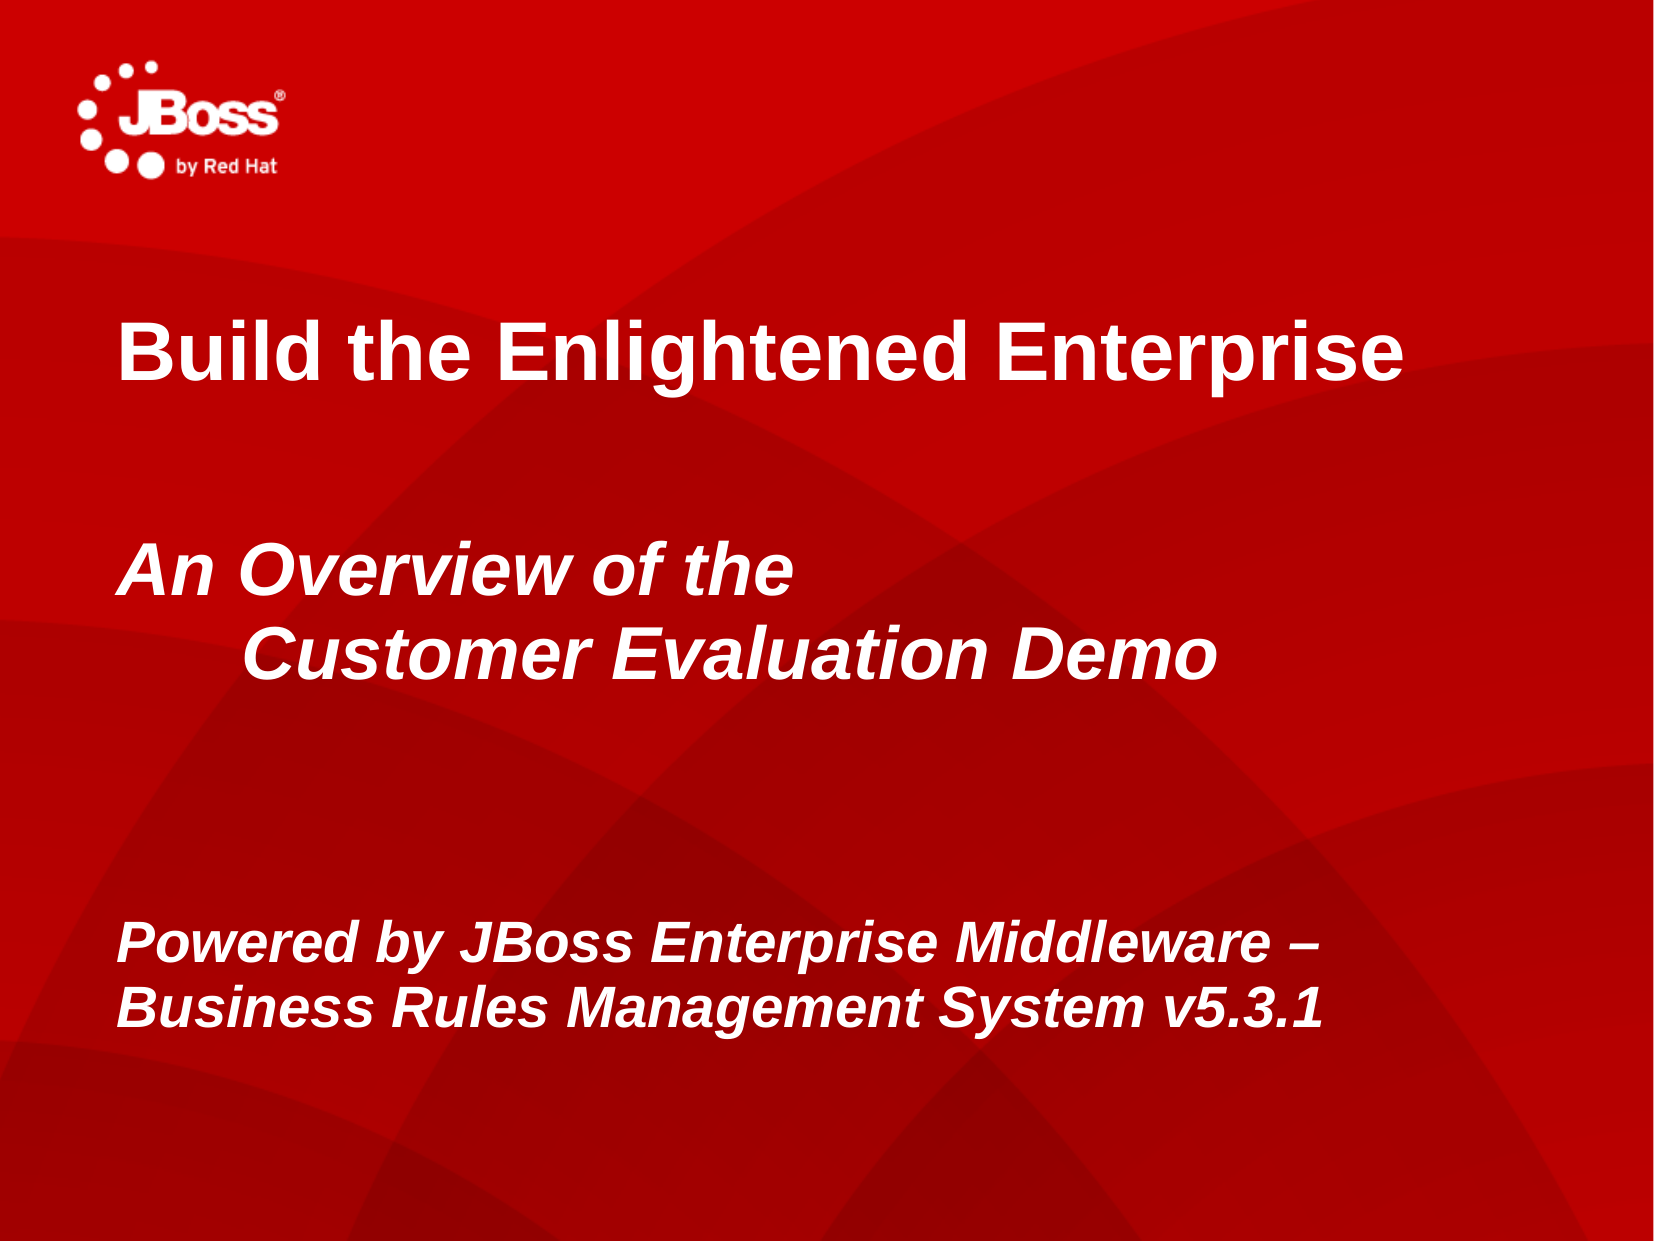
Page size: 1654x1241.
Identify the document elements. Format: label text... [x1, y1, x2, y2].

text_box Build the Enlightened Enterprise An Overview of the Customer Evaluation Demo Powered by JBoss Enterprise Middleware – Business Rules Management System v5.3.1 [101, 297, 1552, 1097]
picture [0, 0, 1654, 1241]
